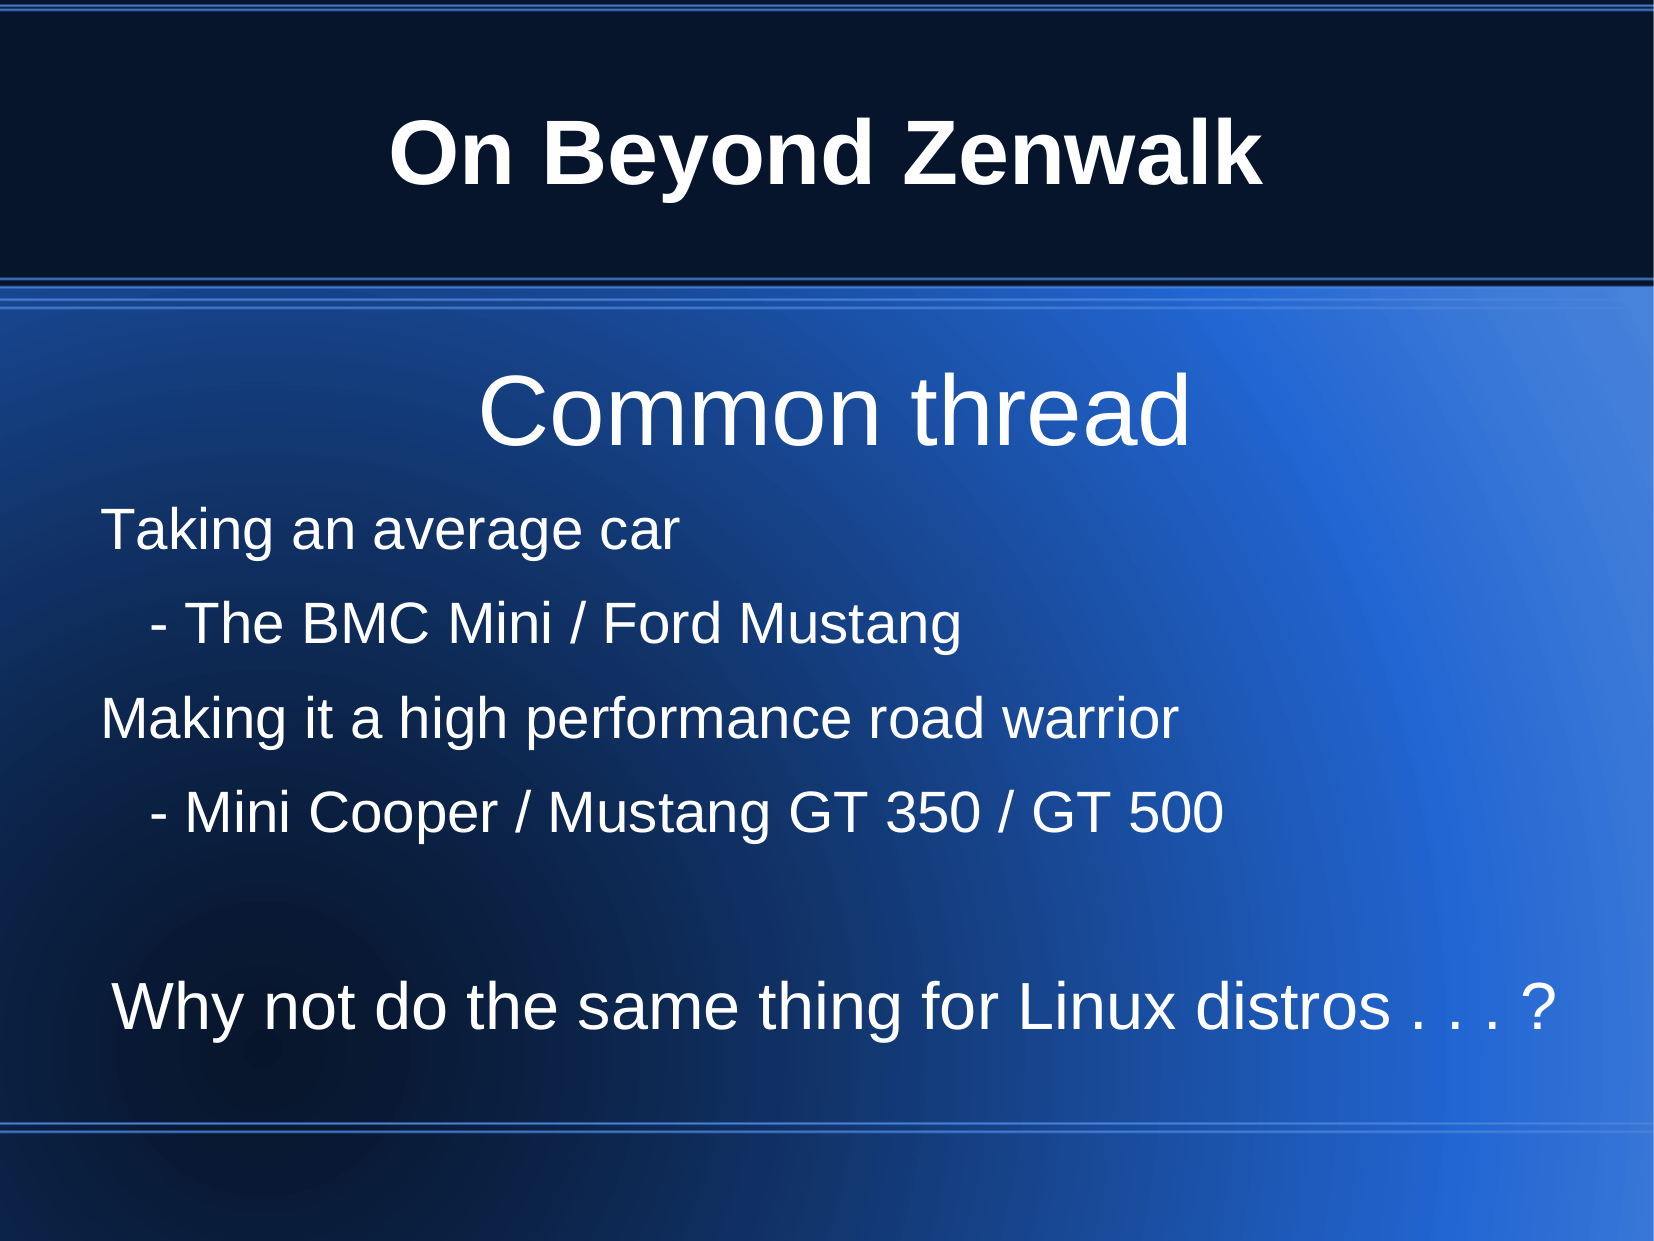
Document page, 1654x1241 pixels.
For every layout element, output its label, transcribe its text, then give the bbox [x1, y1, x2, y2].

list Common thread Taking an average car - The BMC Mini / Ford Mustang Making it a high performance road warrior - Mini Cooper / Mustang GT 350 / GT 500 Why not do the same thing for Linux distros . . . ? [82, 355, 1571, 1241]
picture [0, 0, 1654, 1241]
title On Beyond Zenwalk [82, 56, 1571, 250]
